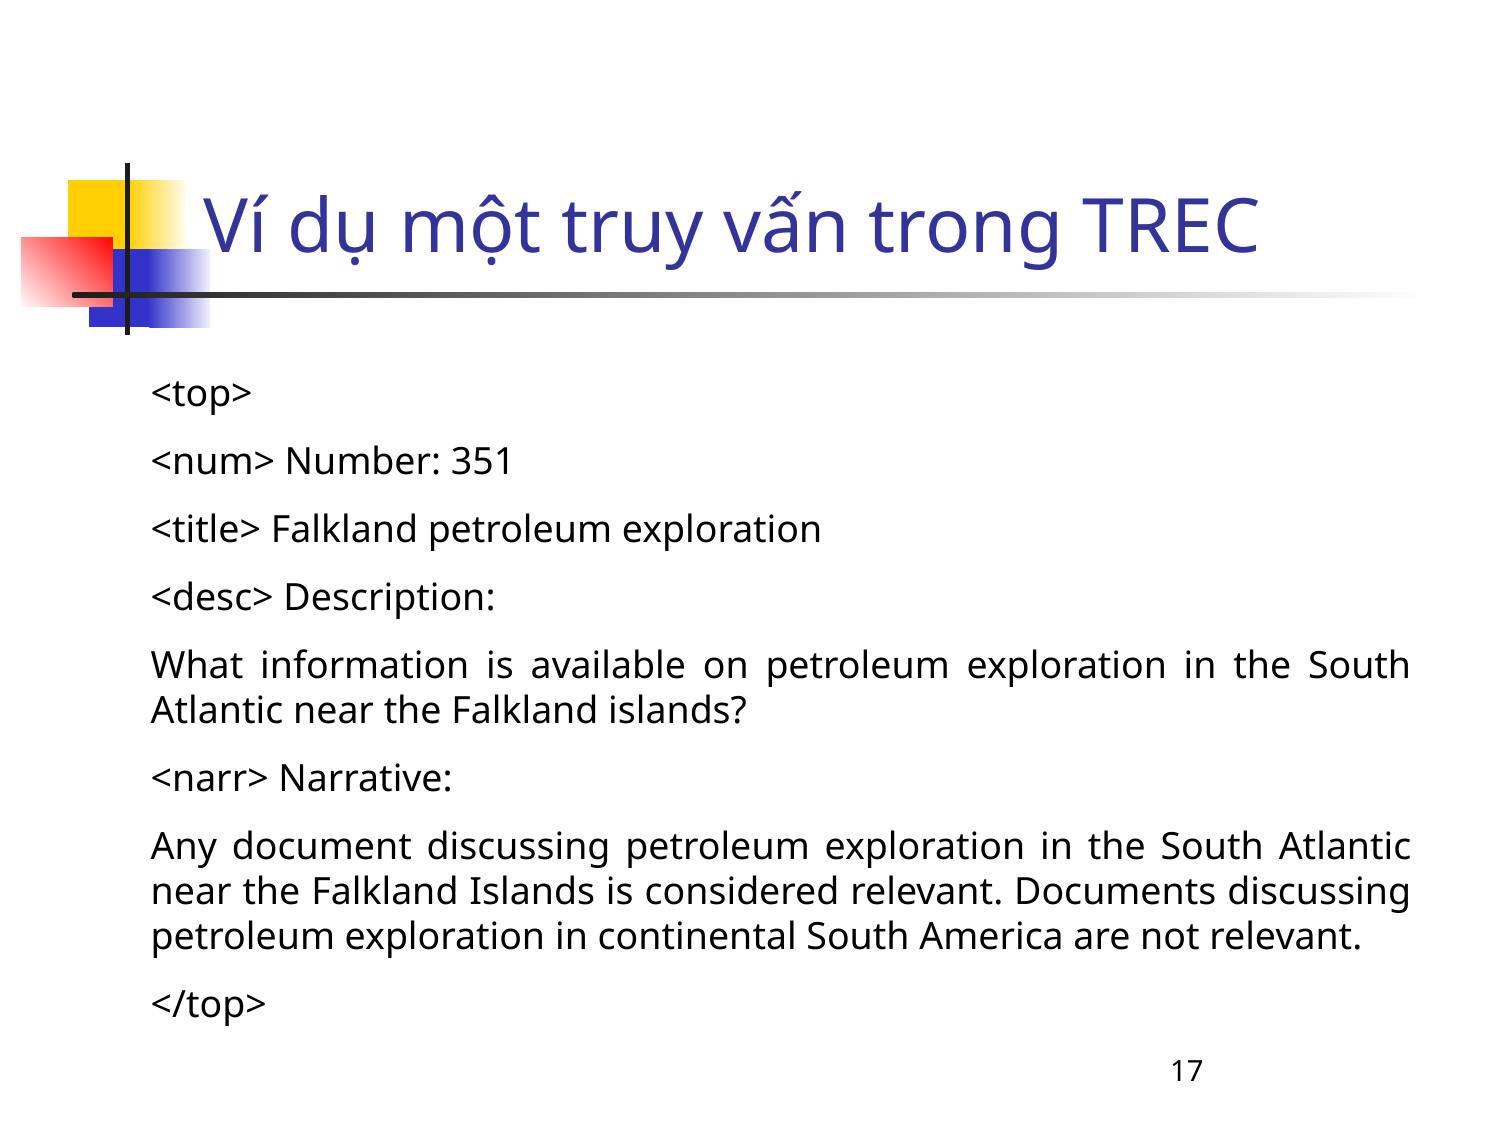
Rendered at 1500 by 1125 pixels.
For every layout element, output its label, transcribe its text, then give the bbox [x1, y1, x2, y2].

text_box 17 [1155, 1024, 1468, 1100]
text_box <top> <num> Number: 351 <title> Falkland petroleum exploration <desc> Description: What information is available on petroleum exploration in the South Atlantic near the Falkland islands? <narr> Narrative: Any document discussing petroleum exploration in the South Atlantic near the Falkland Islands is considered relevant. Documents discussing petroleum exploration in continental South America are not relevant. </top> [135, 361, 1459, 1031]
title Ví dụ một truy vấn trong TREC [188, 35, 1468, 275]
